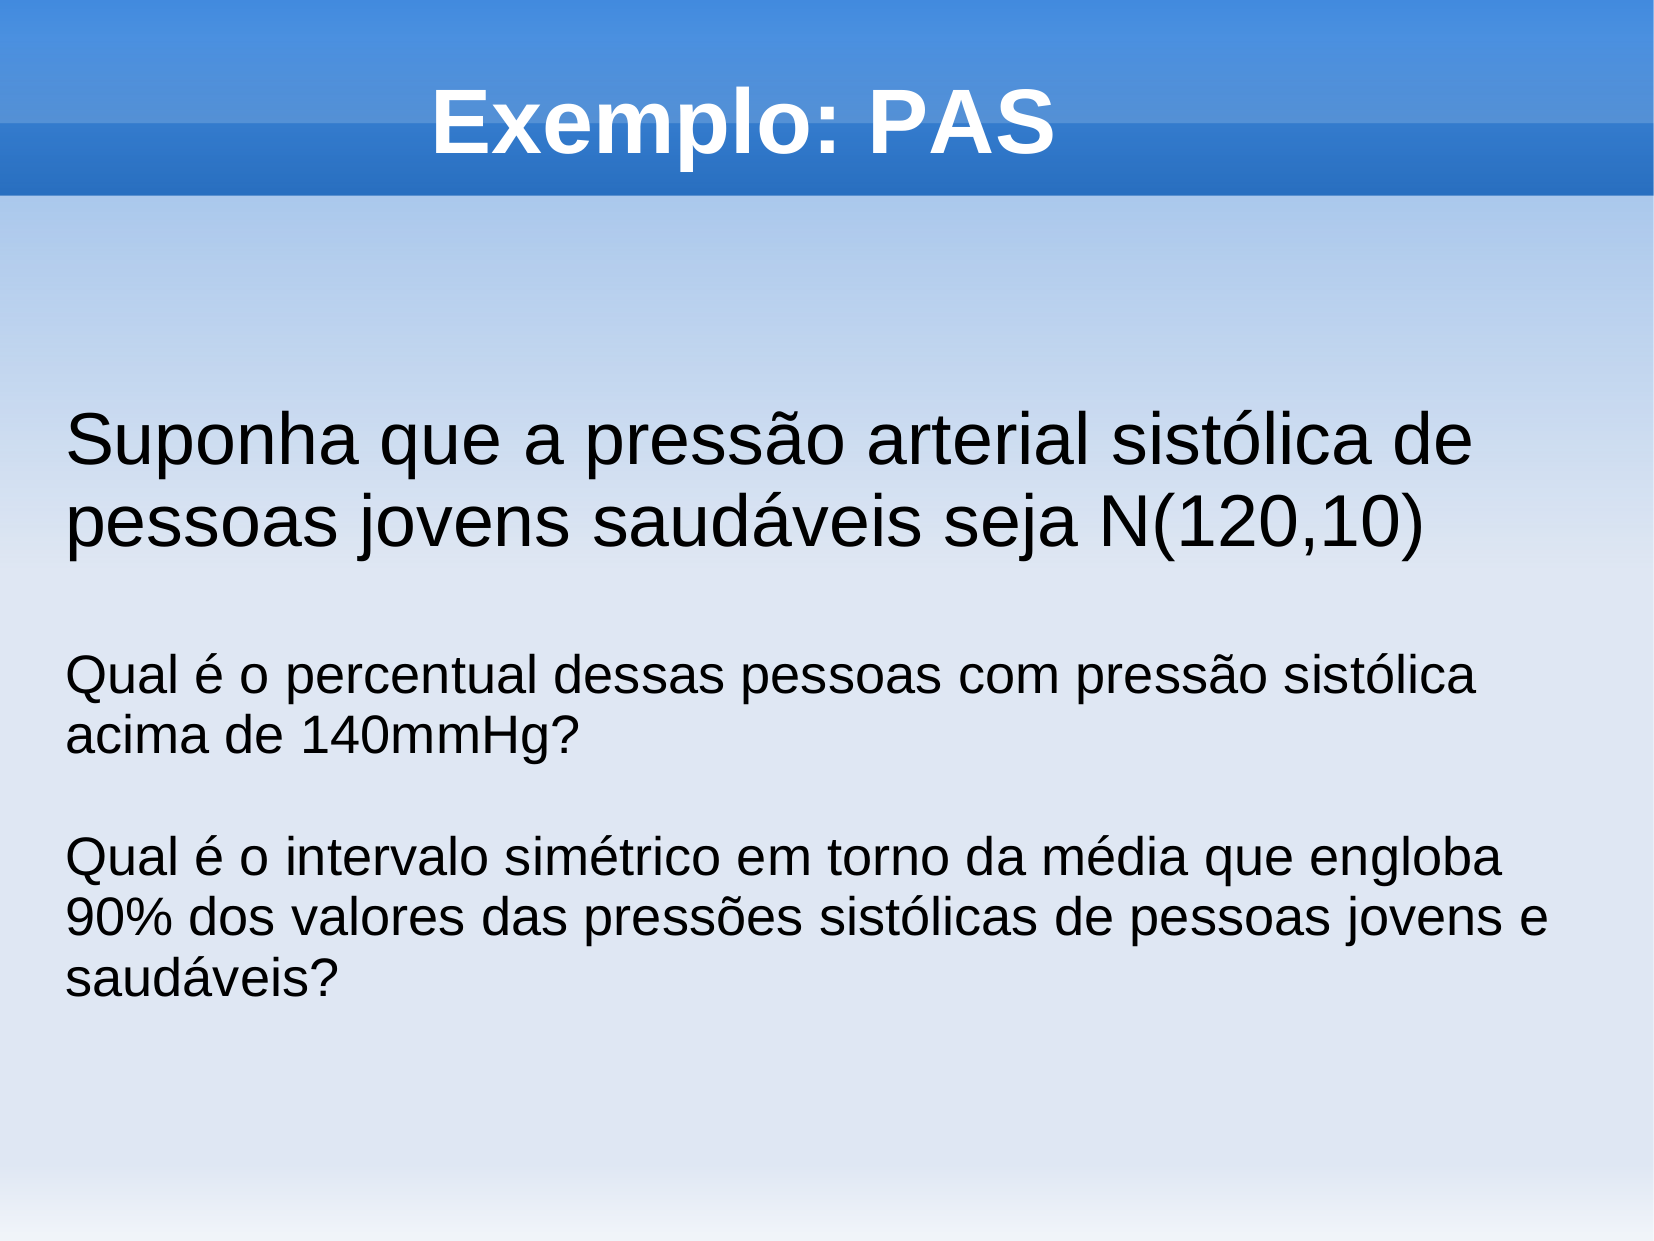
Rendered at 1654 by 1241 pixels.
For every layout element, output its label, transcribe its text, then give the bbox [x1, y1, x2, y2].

picture [0, 0, 1654, 1241]
title Exemplo: PAS [41, 37, 1447, 207]
subtitle Suponha que a pressão arterial sistólica de pessoas jovens saudáveis seja N(120,10) Qual é o percentual dessas pessoas com pressão sistólica acima de 140mmHg? Qual é o intervalo simétrico em torno da média que engloba 90% dos valores das pressões sistólicas de pessoas jovens e saudáveis? [65, 286, 1595, 1120]
